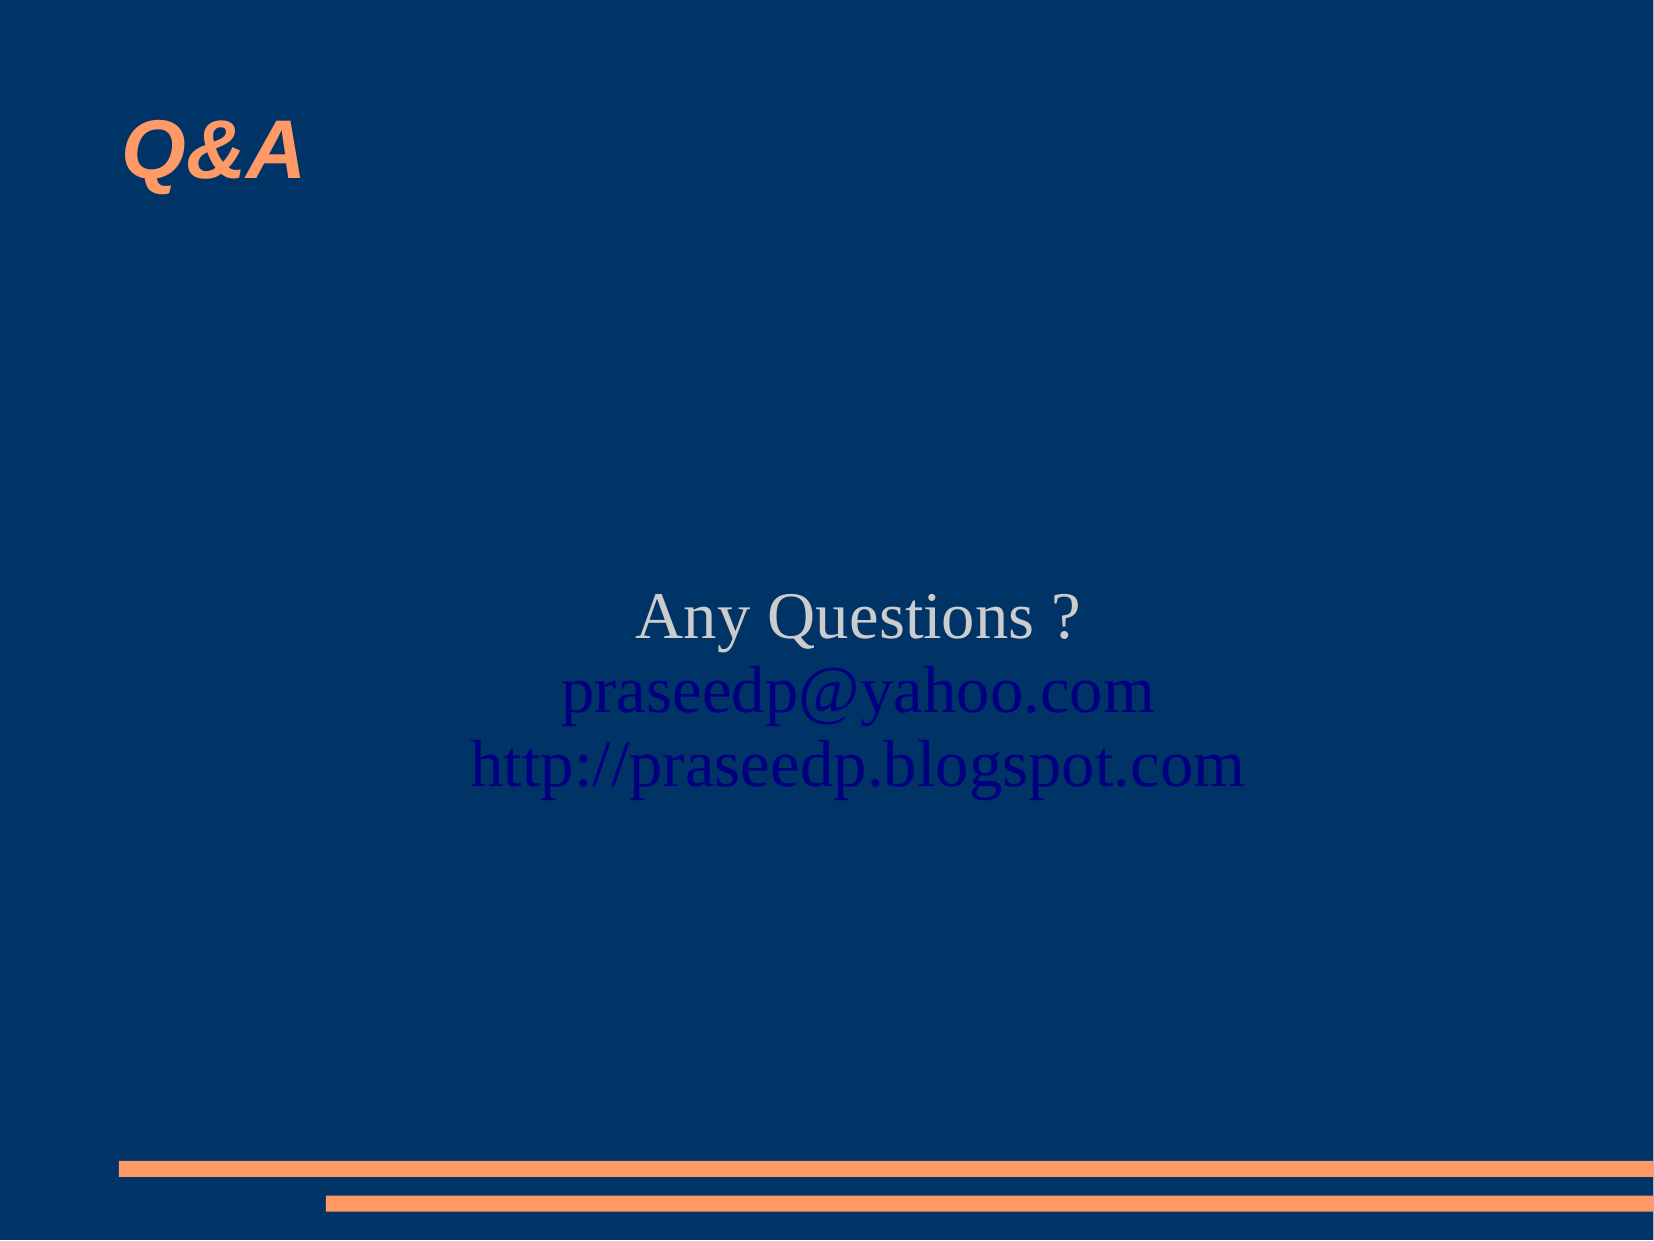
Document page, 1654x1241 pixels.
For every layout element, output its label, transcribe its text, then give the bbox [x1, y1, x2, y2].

subtitle Any Questions ? praseedp@yahoo.com http://praseedp.blogspot.com [121, 322, 1561, 1133]
title Q&A [121, 46, 1534, 254]
